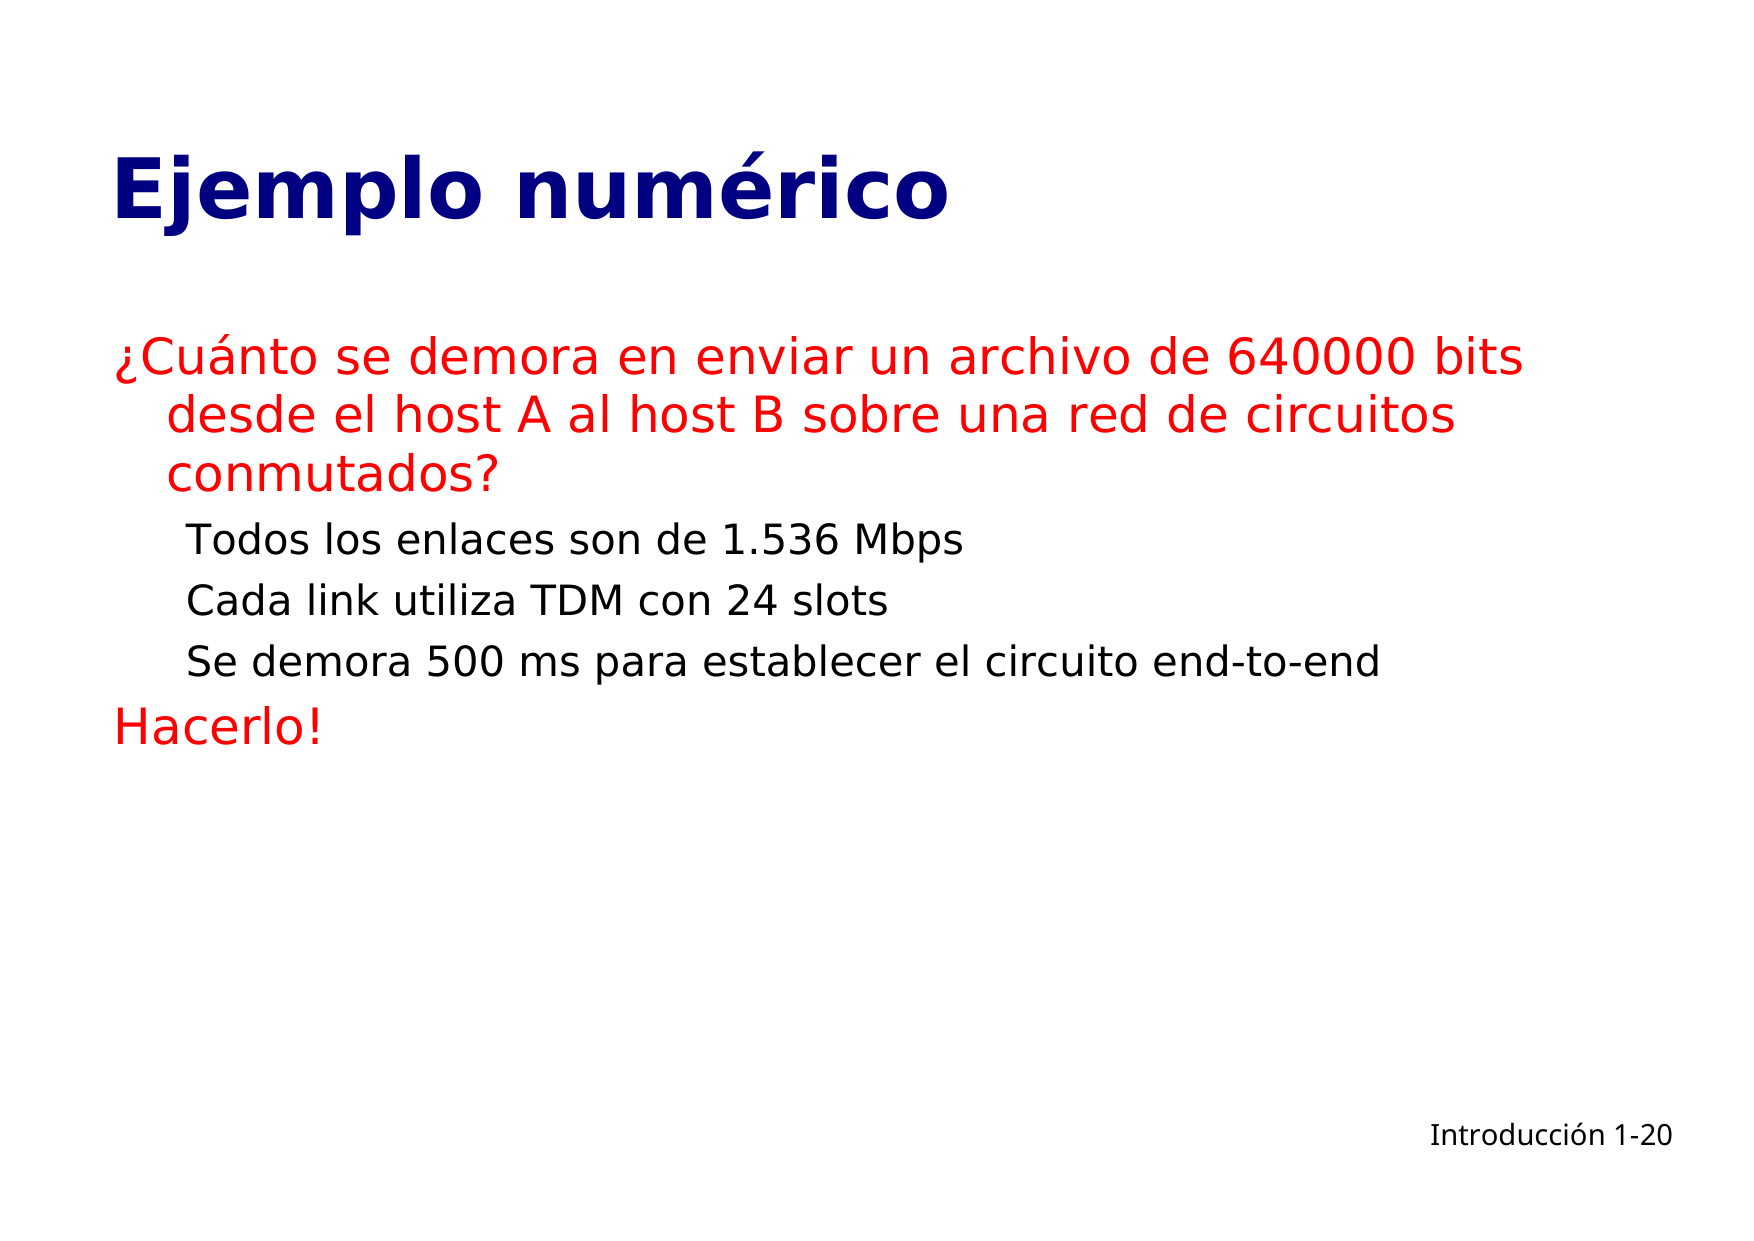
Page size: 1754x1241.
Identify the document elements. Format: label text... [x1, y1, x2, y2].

title Ejemplo numérico [96, 78, 1672, 301]
list ¿Cuánto se demora en enviar un archivo de 640000 bits desde el host A al host B sobre una red de circuitos conmutados? Todos los enlaces son de 1.536 Mbps Cada link utiliza TDM con 24 slots Se demora 500 ms para establecer el circuito end-to-end Hacerlo! [96, 320, 1672, 1118]
